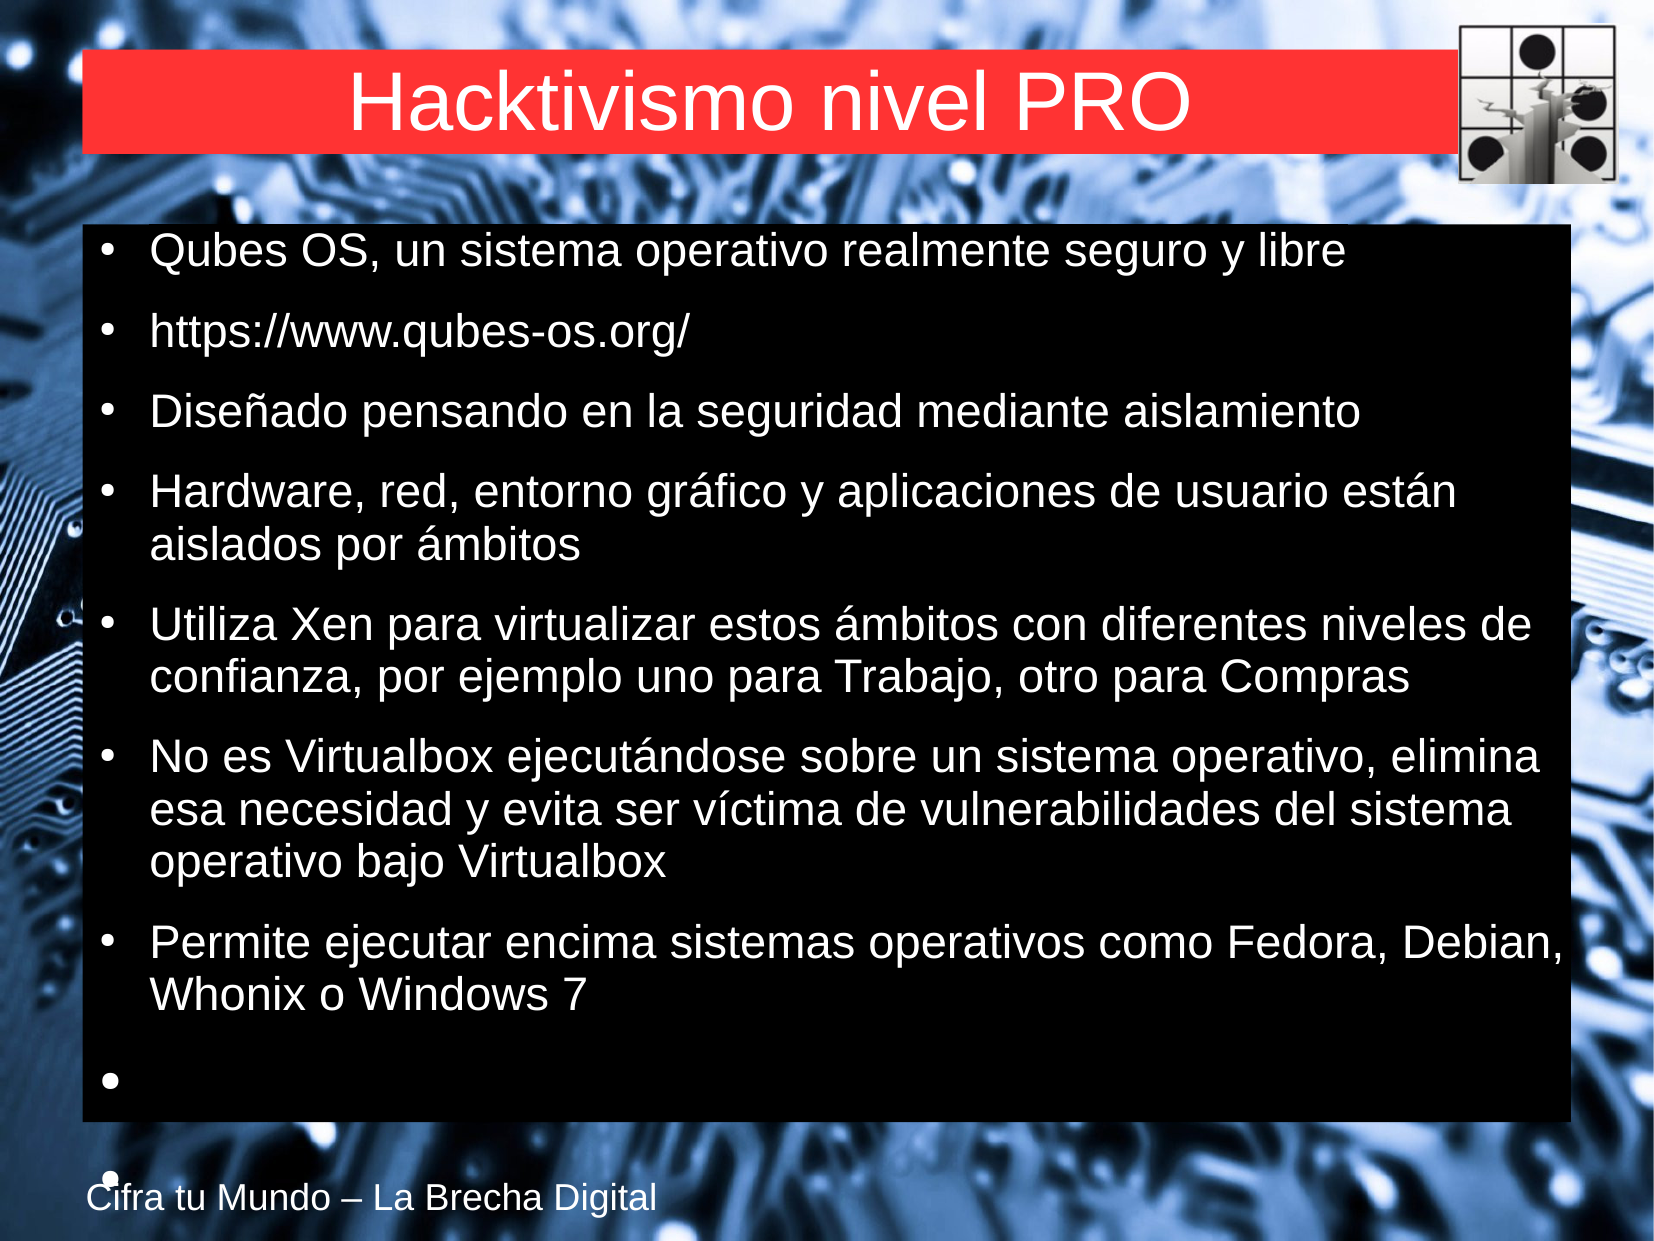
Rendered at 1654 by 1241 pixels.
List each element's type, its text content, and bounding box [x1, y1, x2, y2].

title Hacktivismo nivel PRO [82, 49, 1458, 154]
list Qubes OS, un sistema operativo realmente seguro y libre https://www.qubes-os.org/ Diseñado pensando en la seguridad mediante aislamiento Hardware, red, entorno gráfico y aplicaciones de usuario están aislados por ámbitos Utiliza Xen para virtualizar estos ámbitos con diferentes niveles de confianza, por ejemplo uno para Trabajo, otro para Compras No es Virtualbox ejecutándose sobre un sistema operativo, elimina esa necesidad y evita ser víctima de vulnerabilidades del sistema operativo bajo Virtualbox Permite ejecutar encima sistemas operativos como Fedora, Debian, Whonix o Windows 7 [82, 224, 1571, 1123]
text_box Cifra tu Mundo – La Brecha Digital [70, 1169, 1453, 1226]
picture [0, 0, 1654, 1241]
